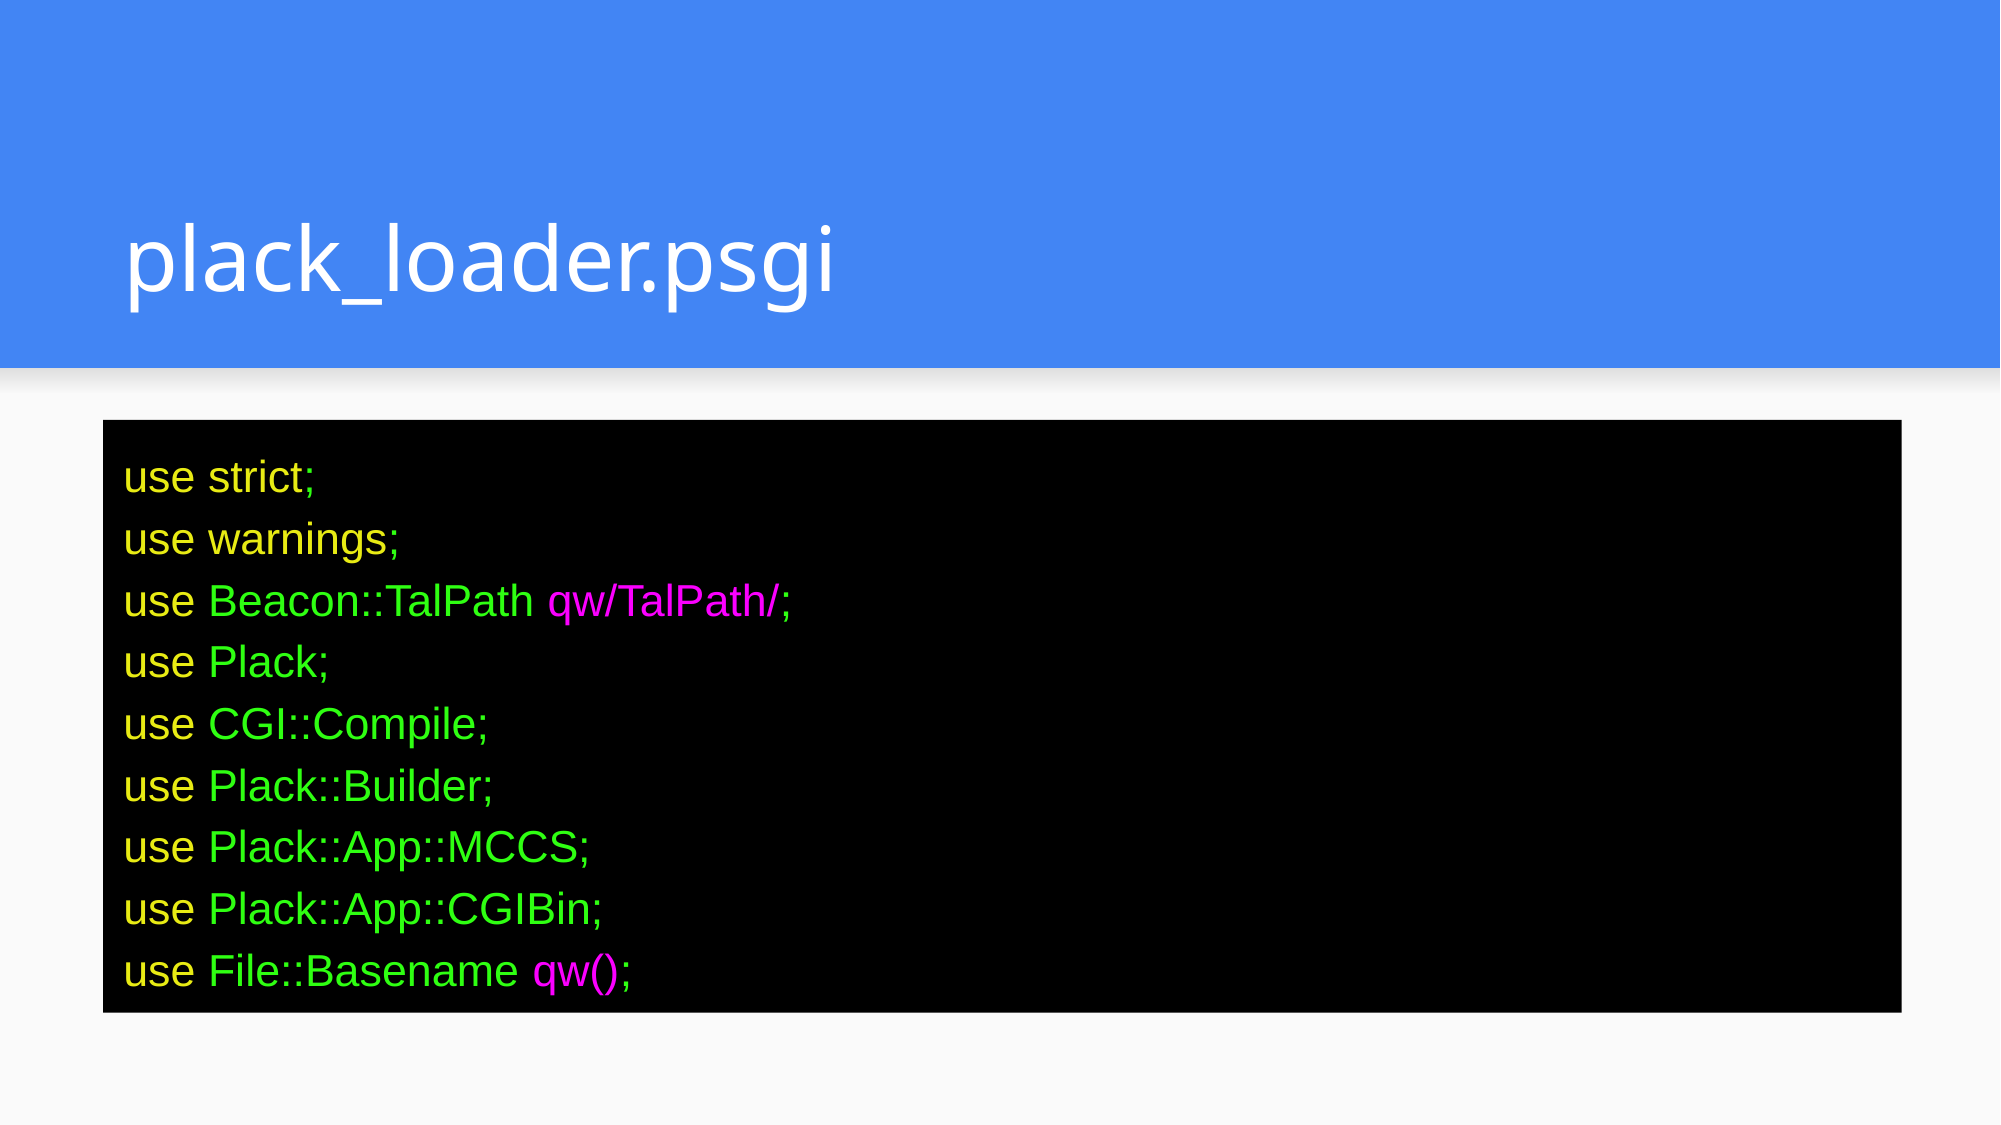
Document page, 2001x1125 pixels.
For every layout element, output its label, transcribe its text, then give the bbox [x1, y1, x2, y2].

list use strict; use warnings; use Beacon::TalPath qw/TalPath/; use Plack; use CGI::Compile; use Plack::Builder; use Plack::App::MCCS; use Plack::App::CGIBin; use File::Basename qw(); [103, 419, 1902, 1013]
title plack_loader.psgi [103, 161, 1902, 330]
